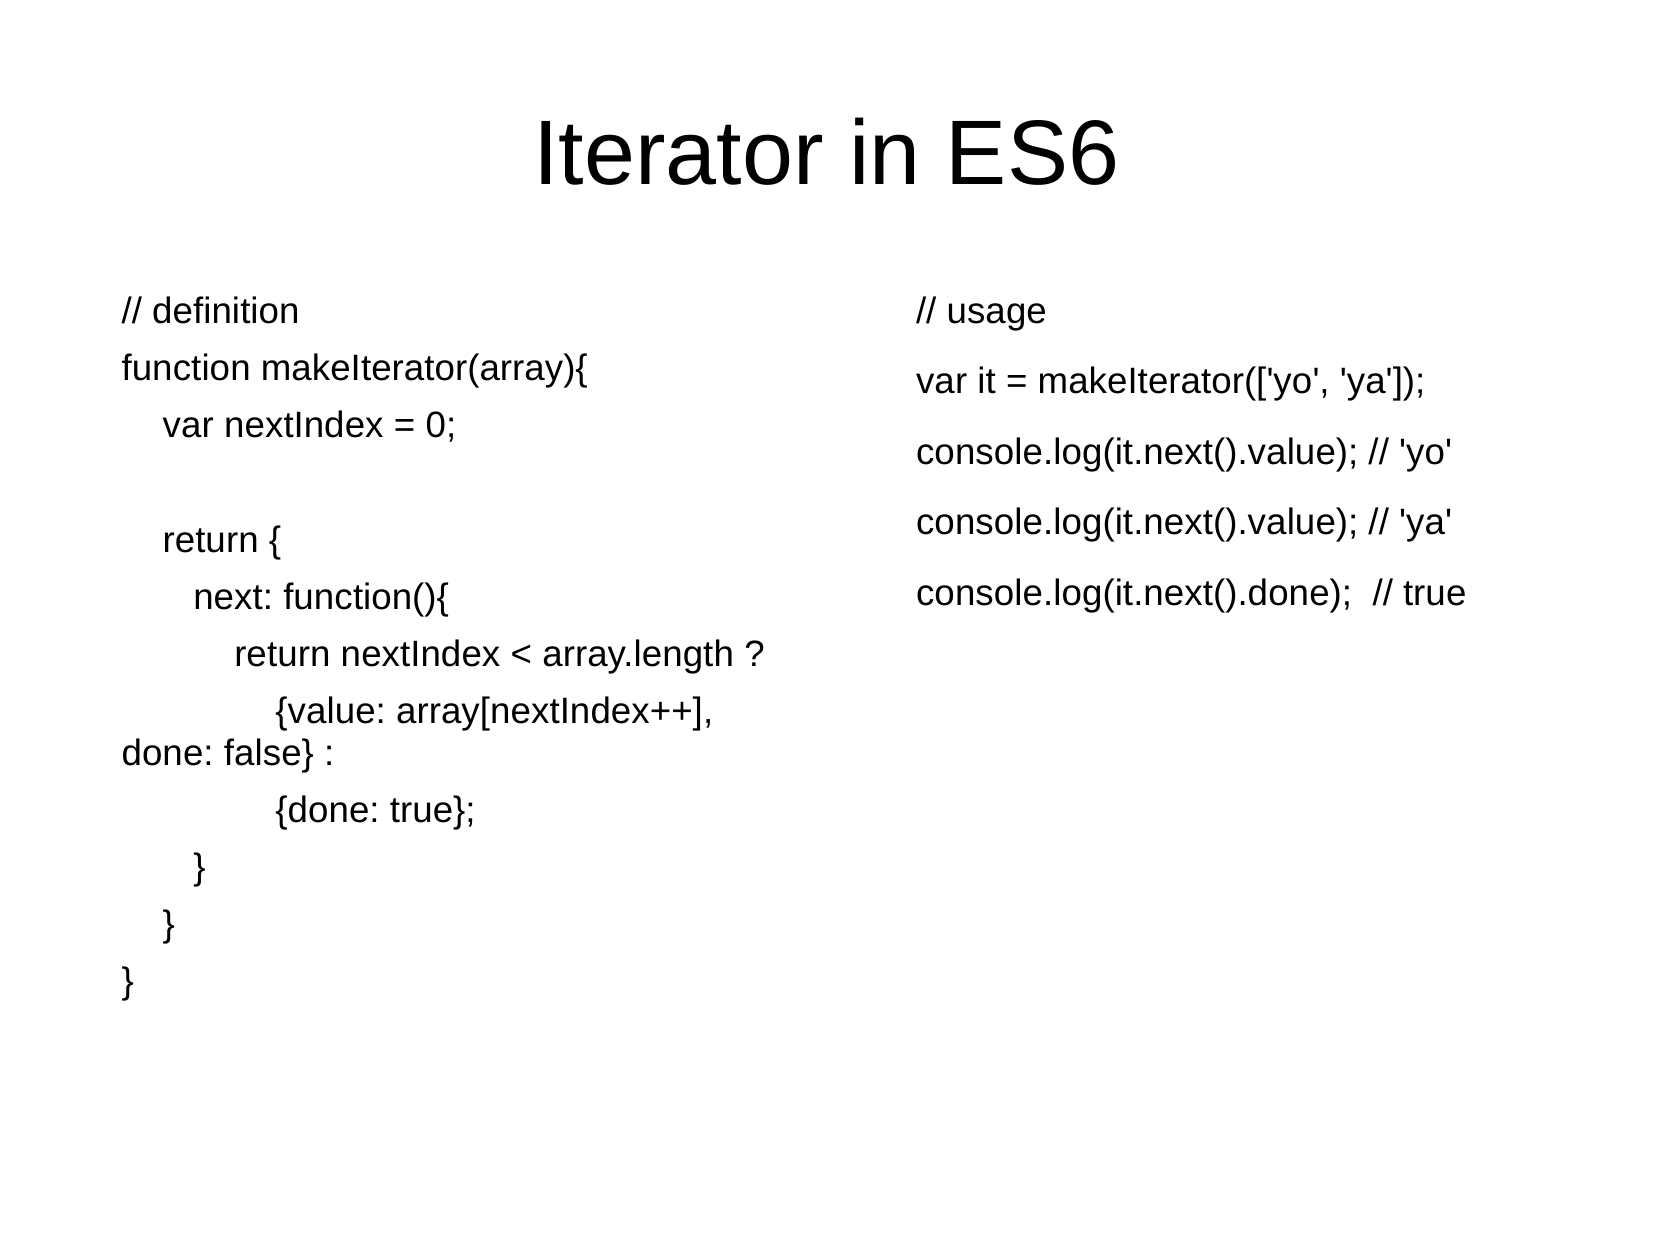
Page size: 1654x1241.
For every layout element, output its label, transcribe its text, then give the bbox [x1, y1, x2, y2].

list // definition function makeIterator(array){ var nextIndex = 0; return { next: function(){ return nextIndex < array.length ? {value: array[nextIndex++], done: false} : {done: true}; } } } [82, 290, 809, 1010]
list // usage var it = makeIterator(['yo', 'ya']); console.log(it.next().value); // 'yo' console.log(it.next().value); // 'ya' console.log(it.next().done); // true [845, 290, 1572, 1010]
title Iterator in ES6 [82, 49, 1571, 257]
